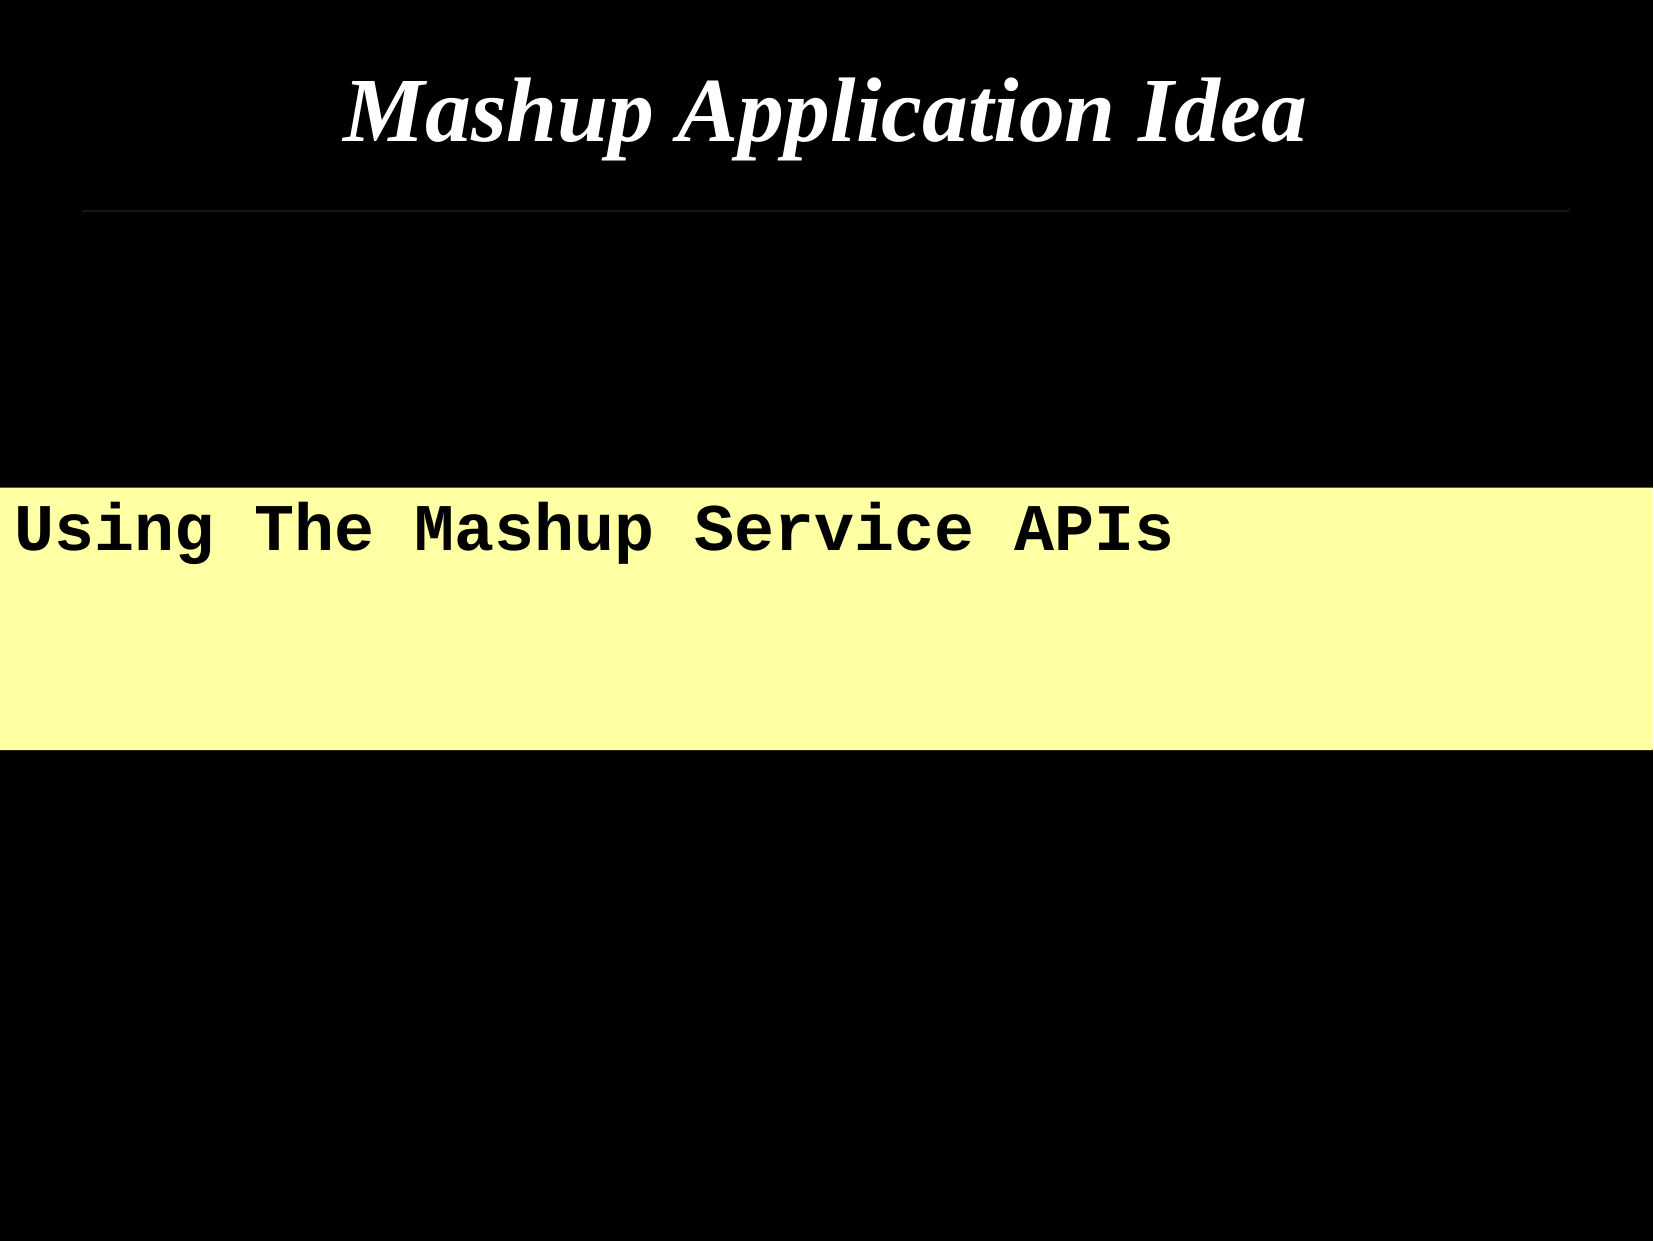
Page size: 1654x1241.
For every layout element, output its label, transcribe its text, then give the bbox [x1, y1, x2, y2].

text_box Using The Mashup Service APIs [0, 487, 1654, 751]
title Mashup Application Idea [82, 0, 1571, 208]
